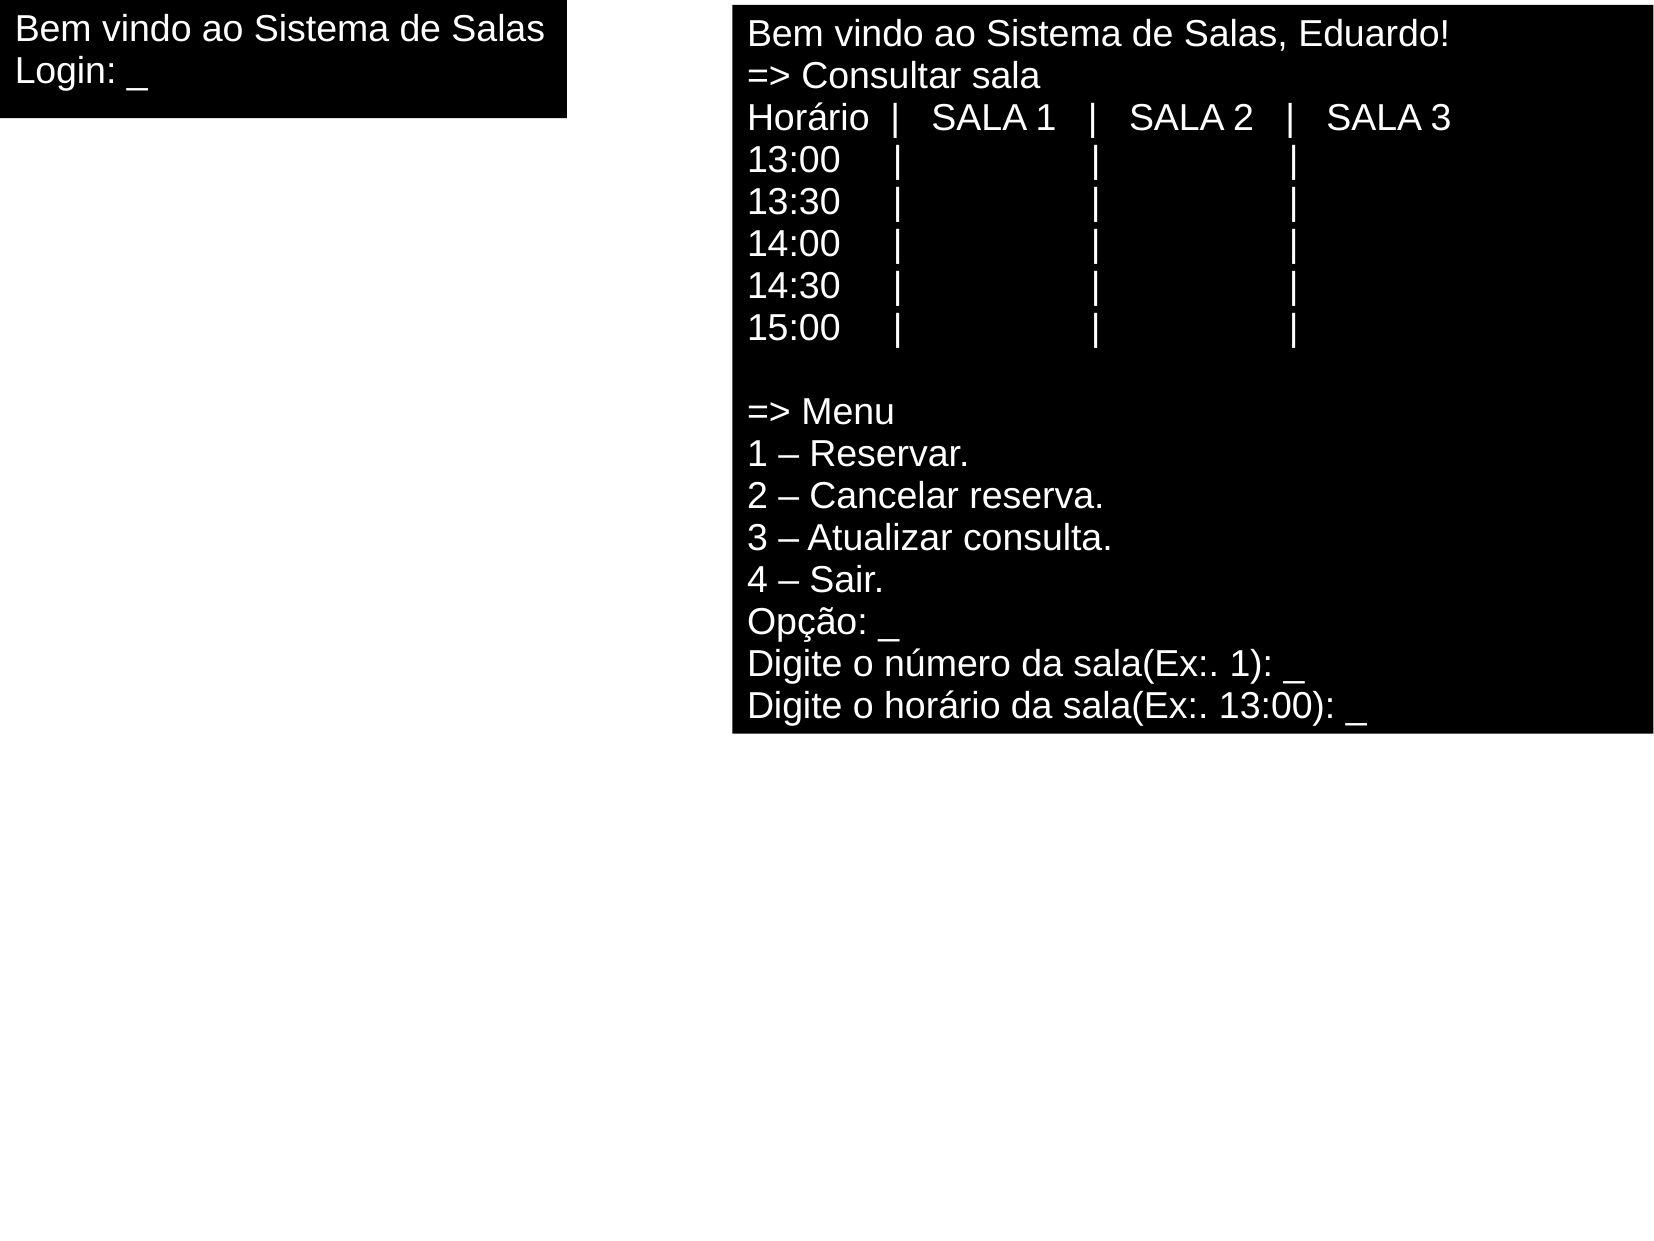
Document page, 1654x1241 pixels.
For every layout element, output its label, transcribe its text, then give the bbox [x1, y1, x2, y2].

text_box Bem vindo ao Sistema de Salas Login: _ [0, 0, 567, 119]
text_box Bem vindo ao Sistema de Salas, Eduardo! => Consultar sala Horário | SALA 1 | SALA 2 | SALA 3 13:00 | | | 13:30 | | | 14:00 | | | 14:30 | | | 15:00 | | | => Menu 1 – Reservar. 2 – Cancelar reserva. 3 – Atualizar consulta. 4 – Sair. Opção: _ Digite o número da sala(Ex:. 1): _ Digite o horário da sala(Ex:. 13:00): _ [732, 4, 1654, 734]
